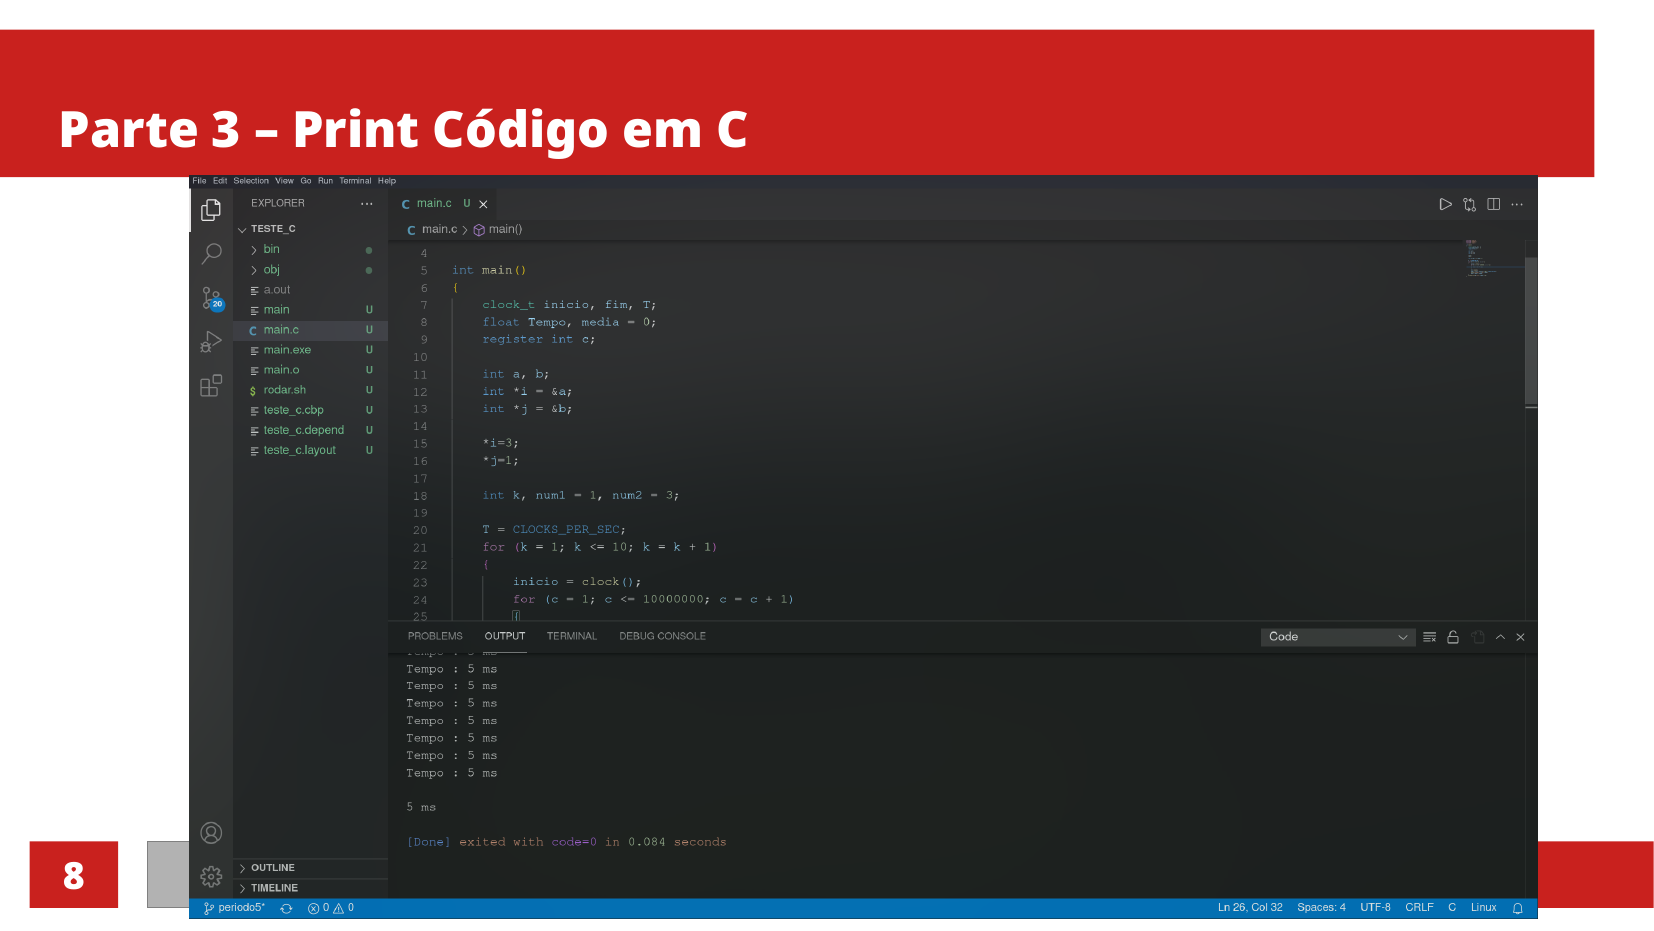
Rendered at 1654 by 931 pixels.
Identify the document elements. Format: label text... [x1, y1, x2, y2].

title Parte 3 – Print Código em C [59, 44, 1595, 163]
picture [189, 175, 1538, 919]
